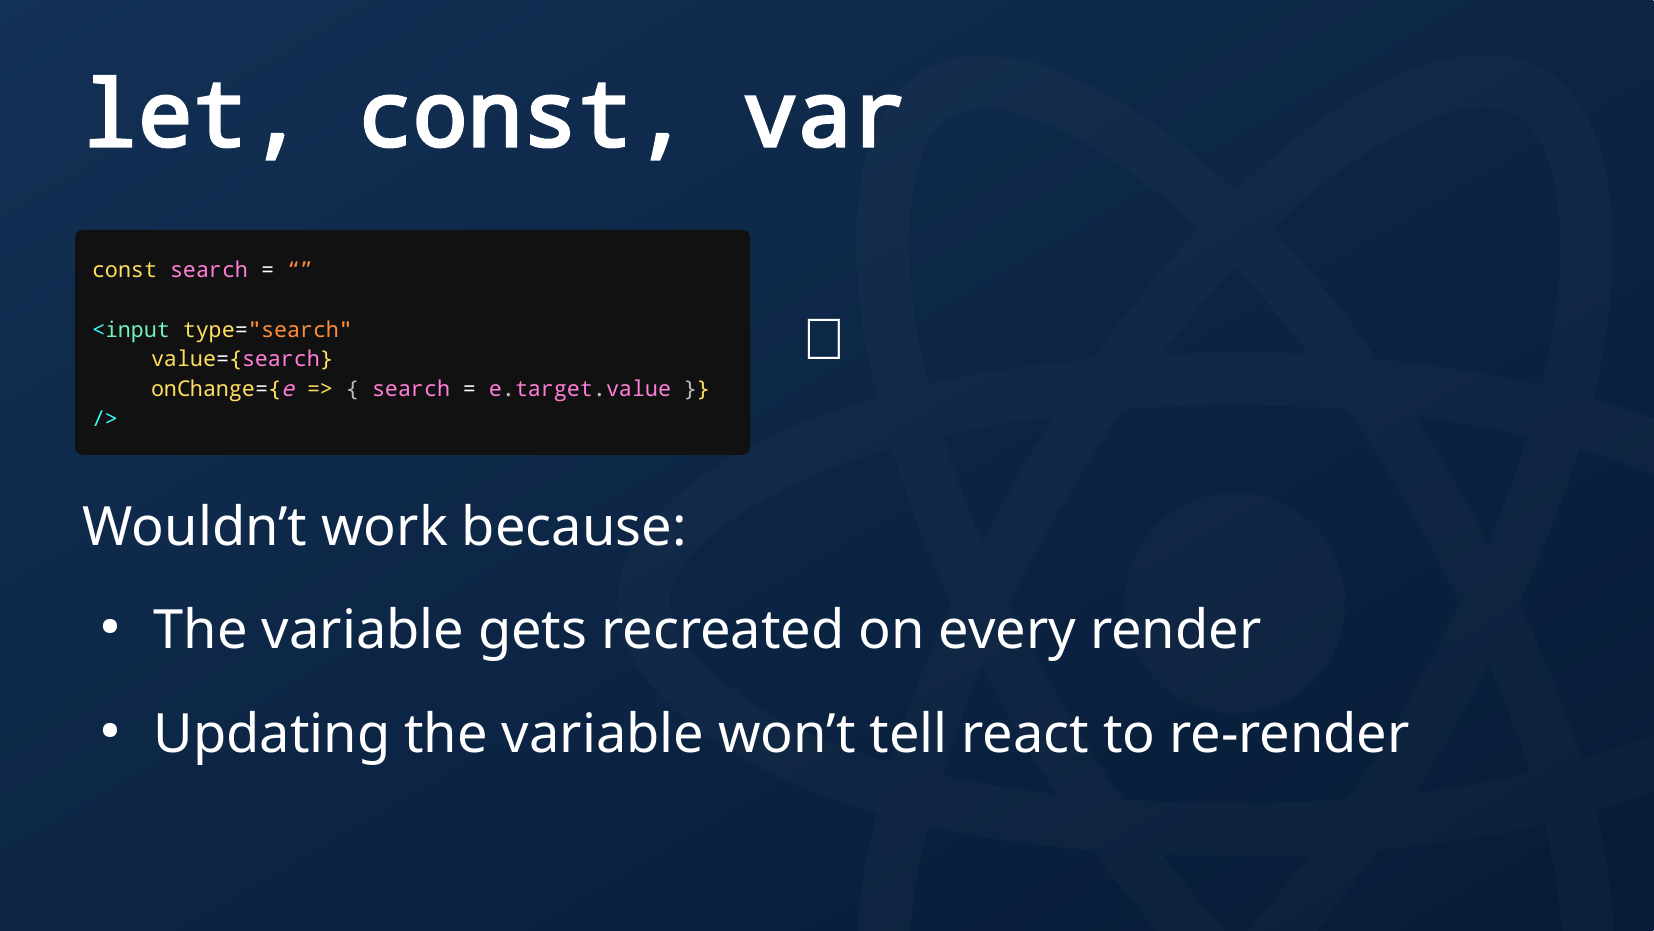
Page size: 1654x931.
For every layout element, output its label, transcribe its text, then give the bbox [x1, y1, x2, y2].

title let, const, var [82, 37, 1571, 193]
list Wouldn’t work because: The variable gets recreated on every render Updating the variable won’t tell react to re-render [82, 487, 1571, 931]
text_box const search = “” <input type="search" value={search} onChange={e => { search = e.target.value }} /> [75, 229, 751, 455]
text_box ❌ [787, 299, 938, 413]
